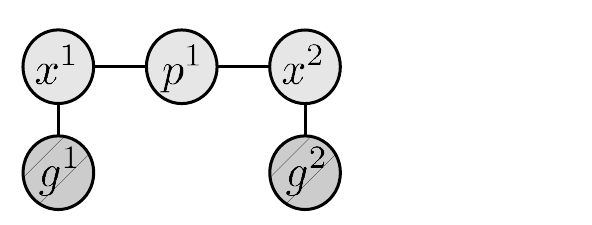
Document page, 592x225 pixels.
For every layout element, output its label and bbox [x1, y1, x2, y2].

text_box [285, 135, 325, 142]
text_box [283, 202, 327, 210]
text_box [22, 29, 94, 104]
text_box [331, 147, 341, 198]
text_box [164, 99, 199, 104]
text_box [23, 149, 31, 196]
text_box [39, 135, 78, 142]
picture [278, 142, 331, 202]
picture [154, 40, 207, 99]
text_box [36, 202, 80, 210]
picture [31, 40, 80, 90]
text_box [84, 147, 94, 198]
text_box [269, 30, 341, 104]
picture [278, 40, 326, 90]
picture [31, 142, 84, 202]
text_box [207, 41, 218, 93]
text_box [146, 43, 154, 90]
text_box [157, 29, 206, 40]
text_box [269, 149, 278, 197]
